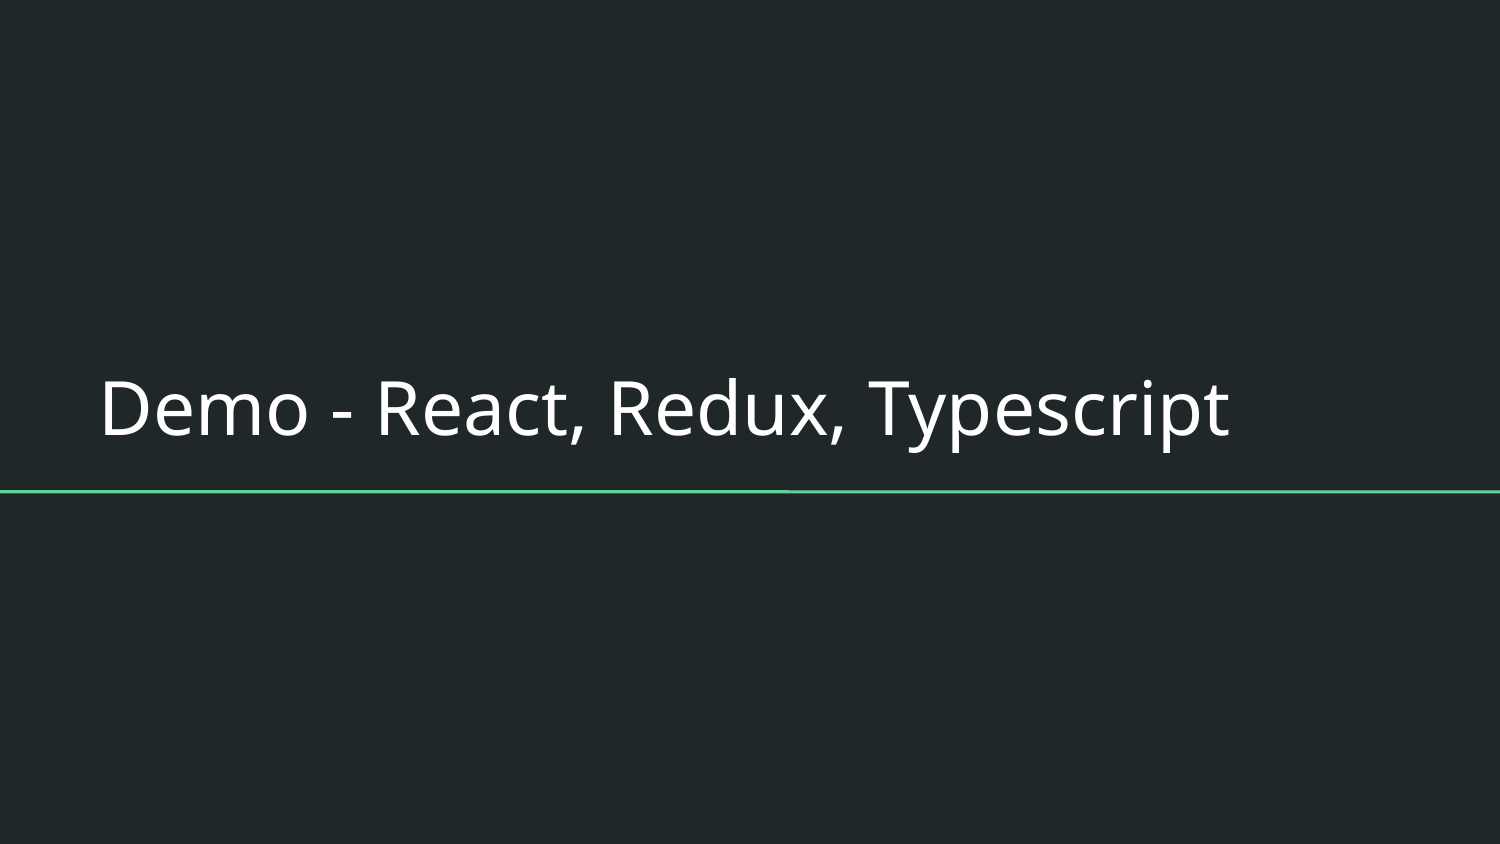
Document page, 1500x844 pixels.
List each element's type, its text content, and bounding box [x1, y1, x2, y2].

title Demo - React, Redux, Typescript [83, 337, 1417, 466]
